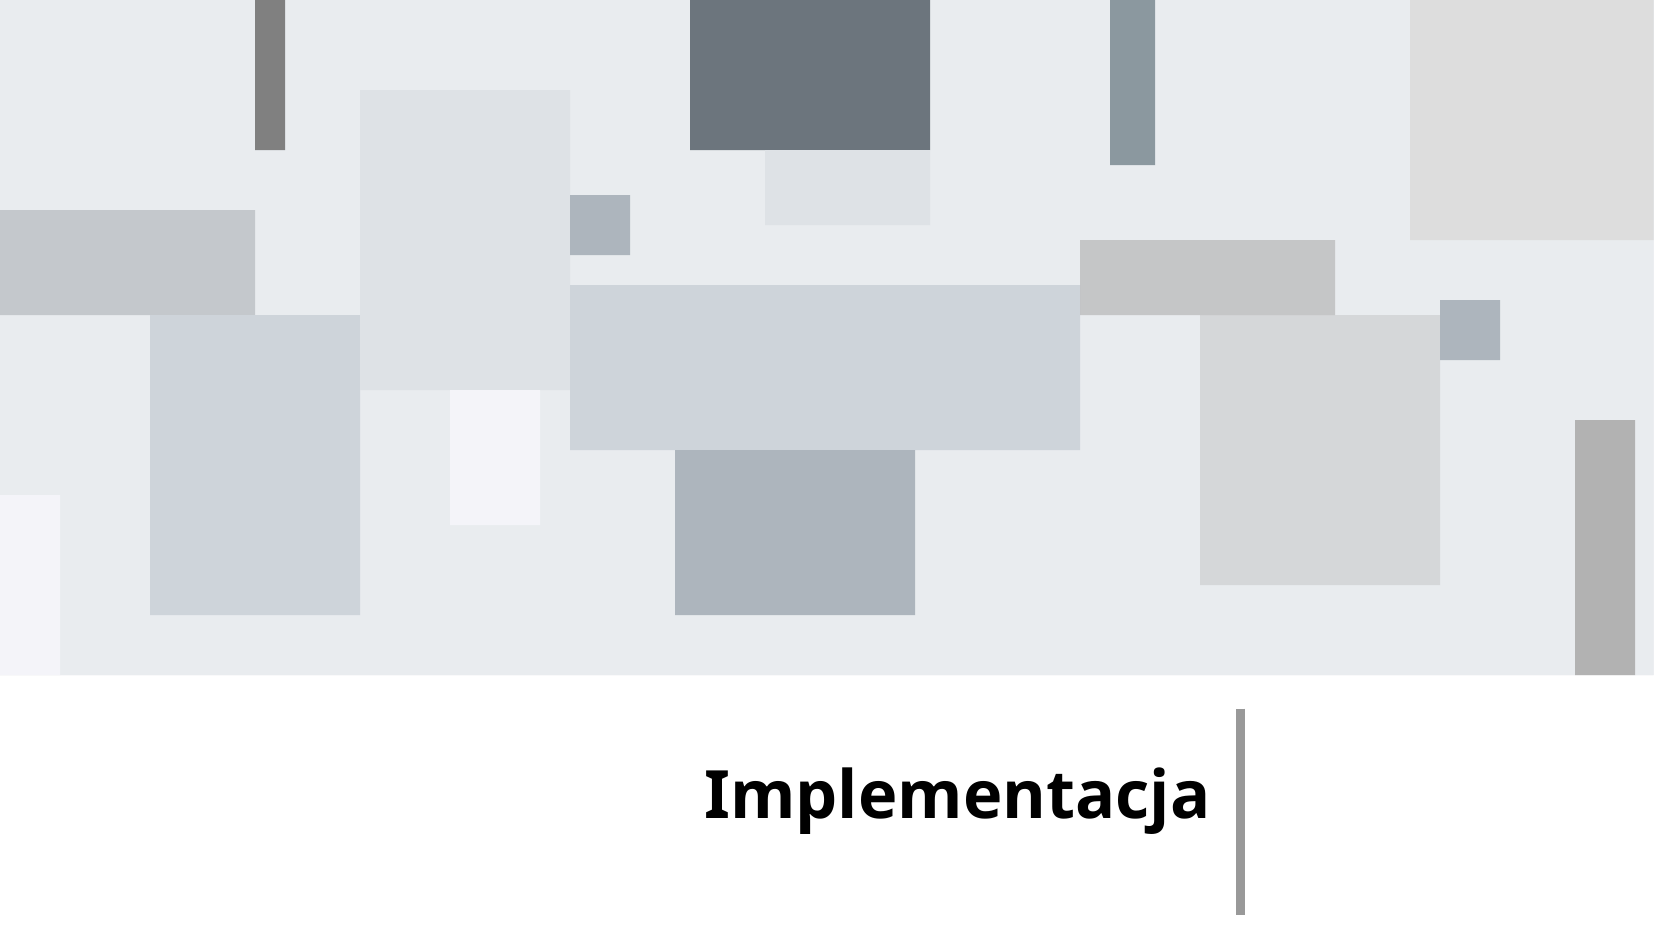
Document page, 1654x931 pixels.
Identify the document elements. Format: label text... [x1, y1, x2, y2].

title Implementacja [59, 675, 1211, 912]
